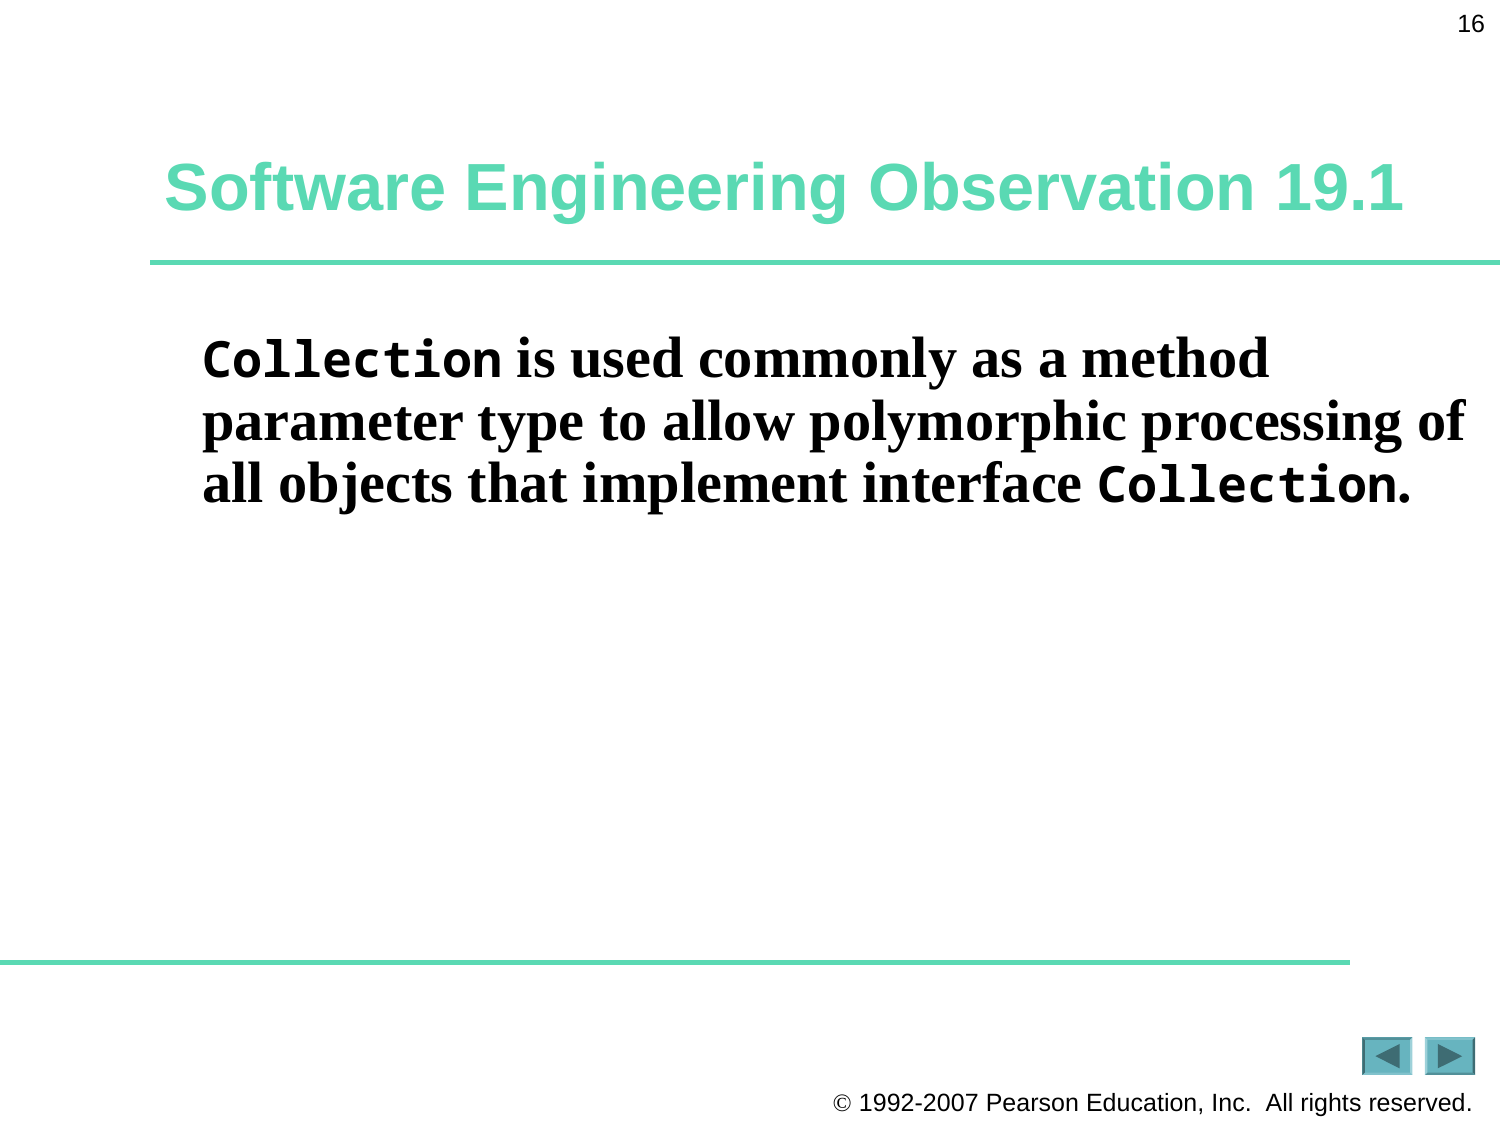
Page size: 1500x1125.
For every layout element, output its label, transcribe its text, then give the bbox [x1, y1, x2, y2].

title Software Engineering Observation 19.1 [149, 112, 1425, 263]
list Collection is used commonly as a method parameter type to allow polymorphic processing of all objects that implement interface Collection. [187, 287, 1500, 555]
text_box <number> [1149, 0, 1500, 79]
